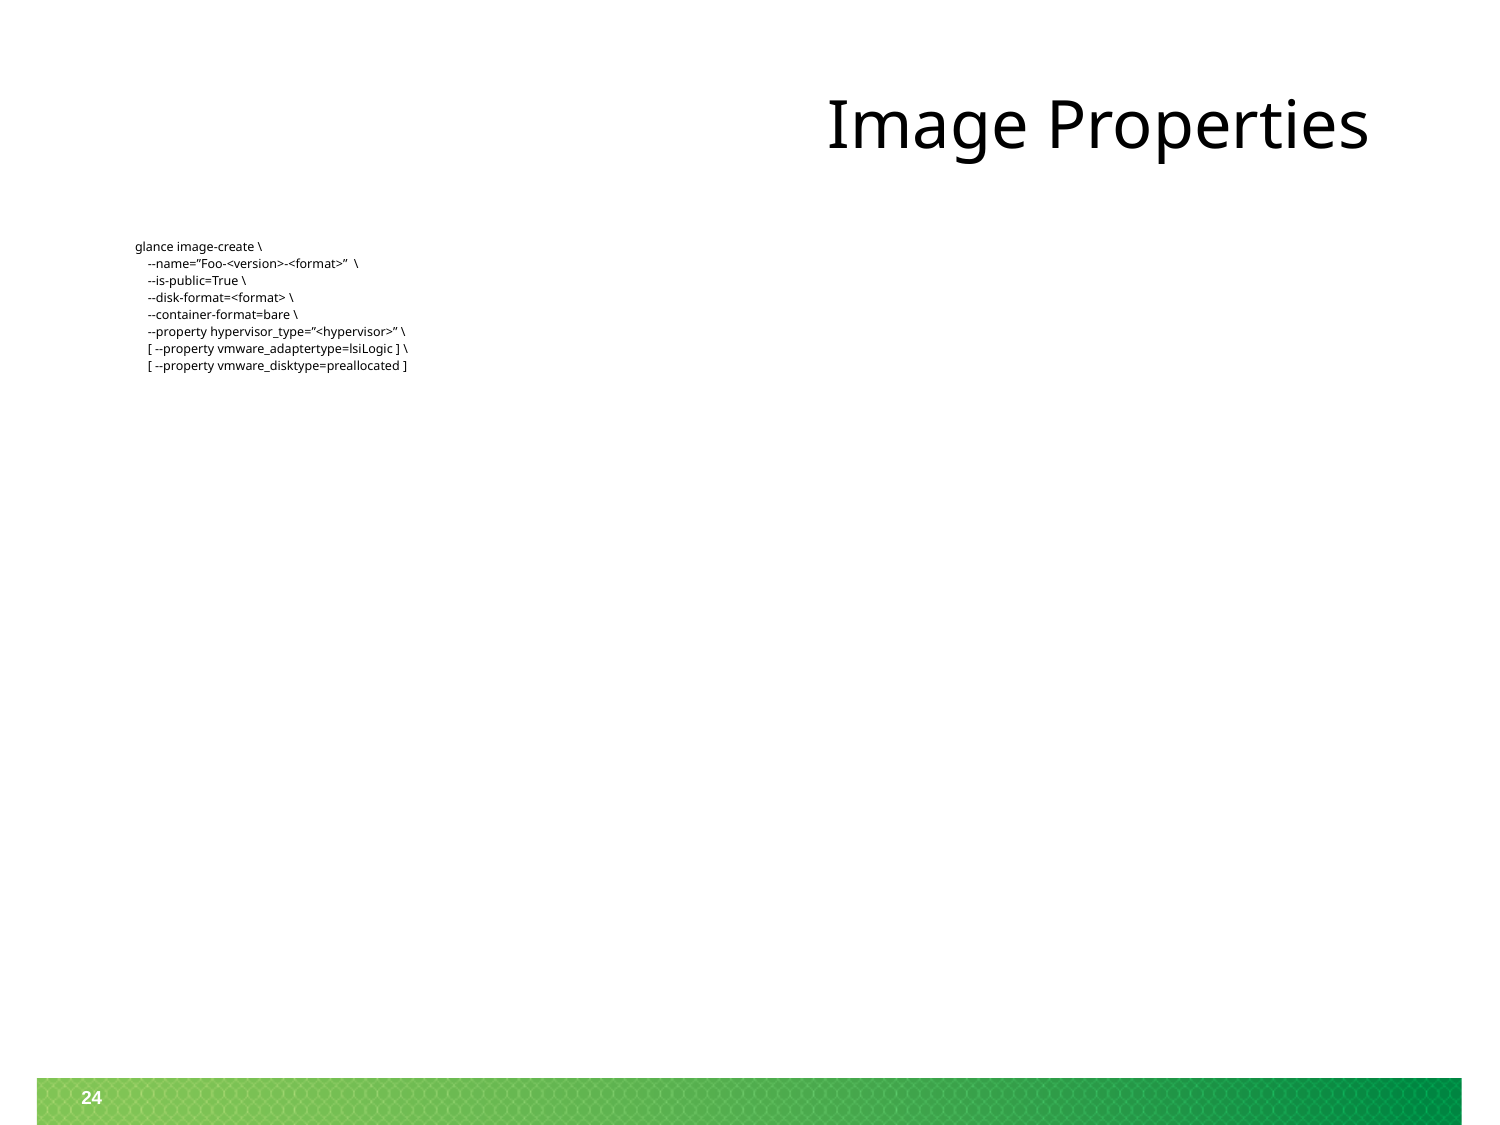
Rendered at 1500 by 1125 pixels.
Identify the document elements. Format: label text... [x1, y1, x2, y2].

title Image Properties [135, 41, 1372, 204]
picture [36, 1078, 1462, 1125]
list glance image-create \ --name=”Foo-<version>-<format>” \ --is-public=True \ --disk-format=<format> \ --container-format=bare \ --property hypervisor_type=”<hypervisor>” \ [ --property vmware_adaptertype=lsiLogic ] \ [ --property vmware_disktype=preallocated ] [135, 238, 1372, 1021]
